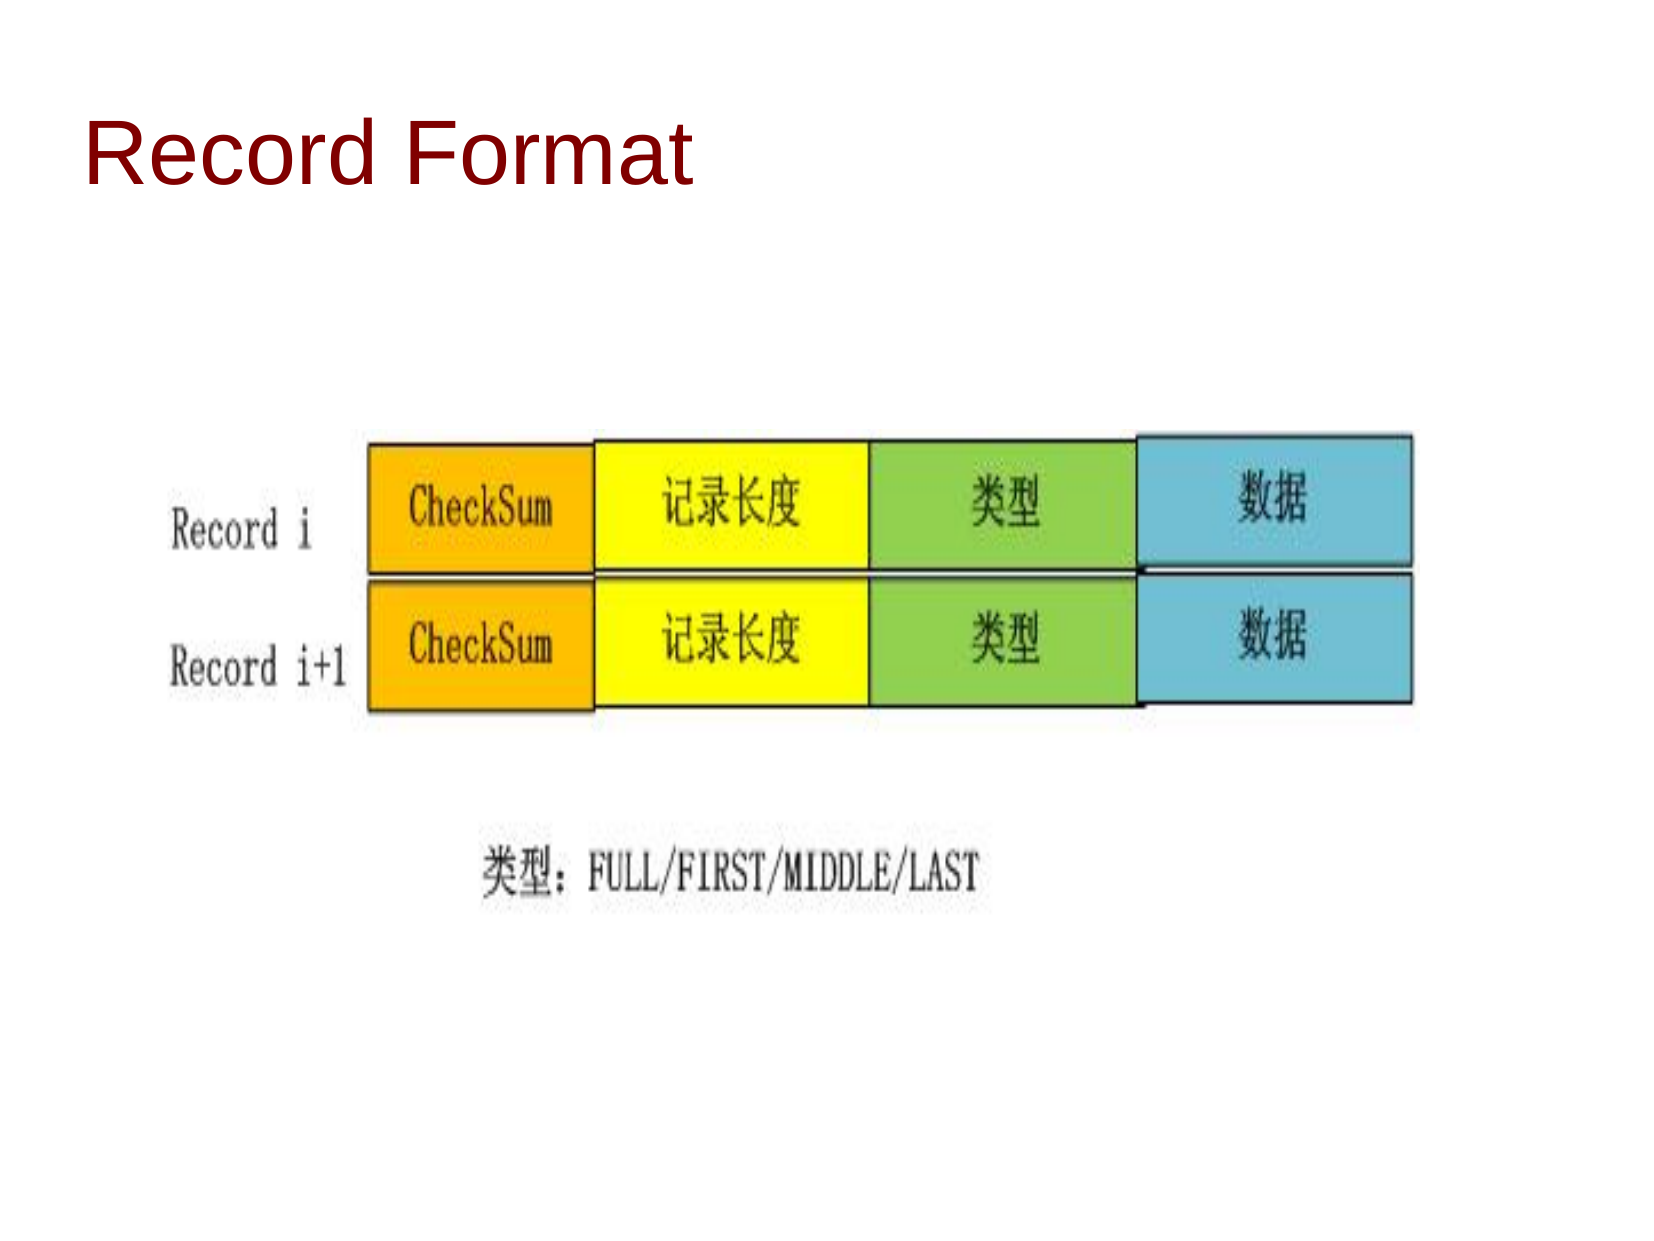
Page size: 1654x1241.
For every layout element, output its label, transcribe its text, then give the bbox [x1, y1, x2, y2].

picture [150, 429, 1420, 931]
title Record Format [82, 49, 1571, 257]
